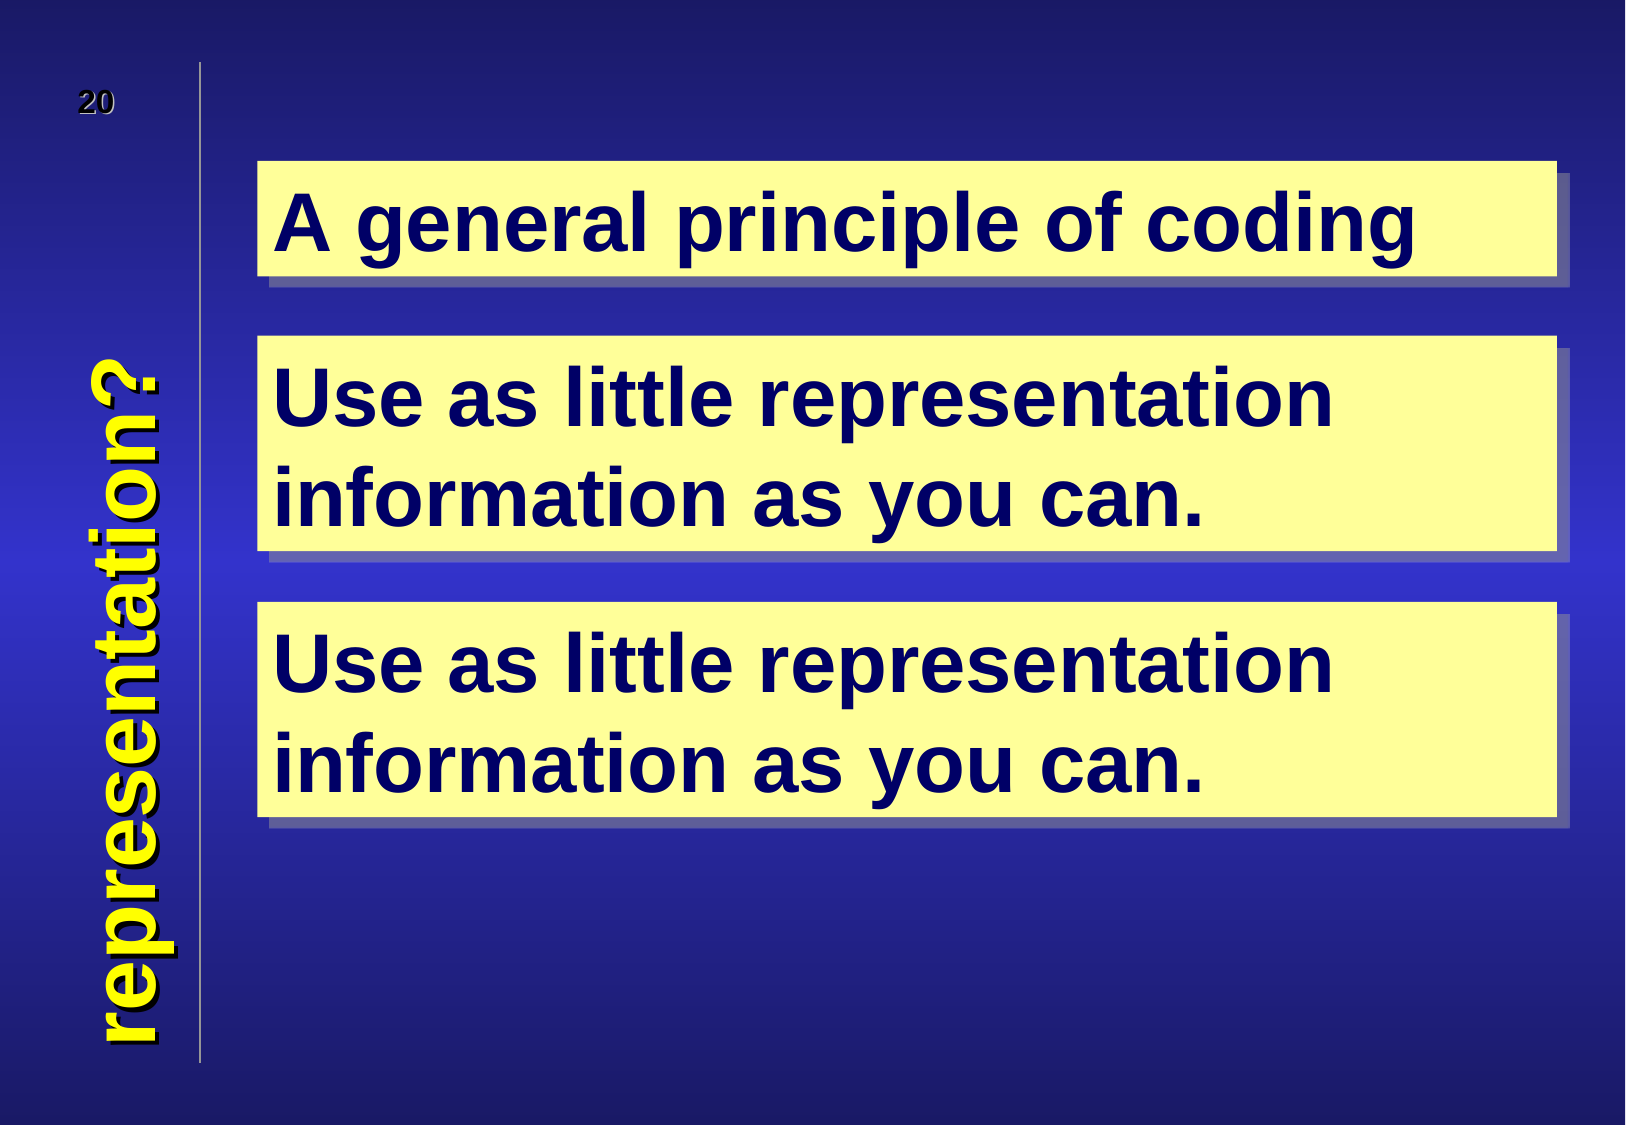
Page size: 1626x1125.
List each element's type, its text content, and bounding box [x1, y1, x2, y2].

list [212, 62, 1593, 1063]
text_box A general principle of coding [257, 160, 1557, 277]
text_box Use as little representation information as you can. [257, 601, 1557, 818]
text_box Use as little representation information as you can. [257, 335, 1557, 552]
title representation? [50, 187, 188, 1063]
